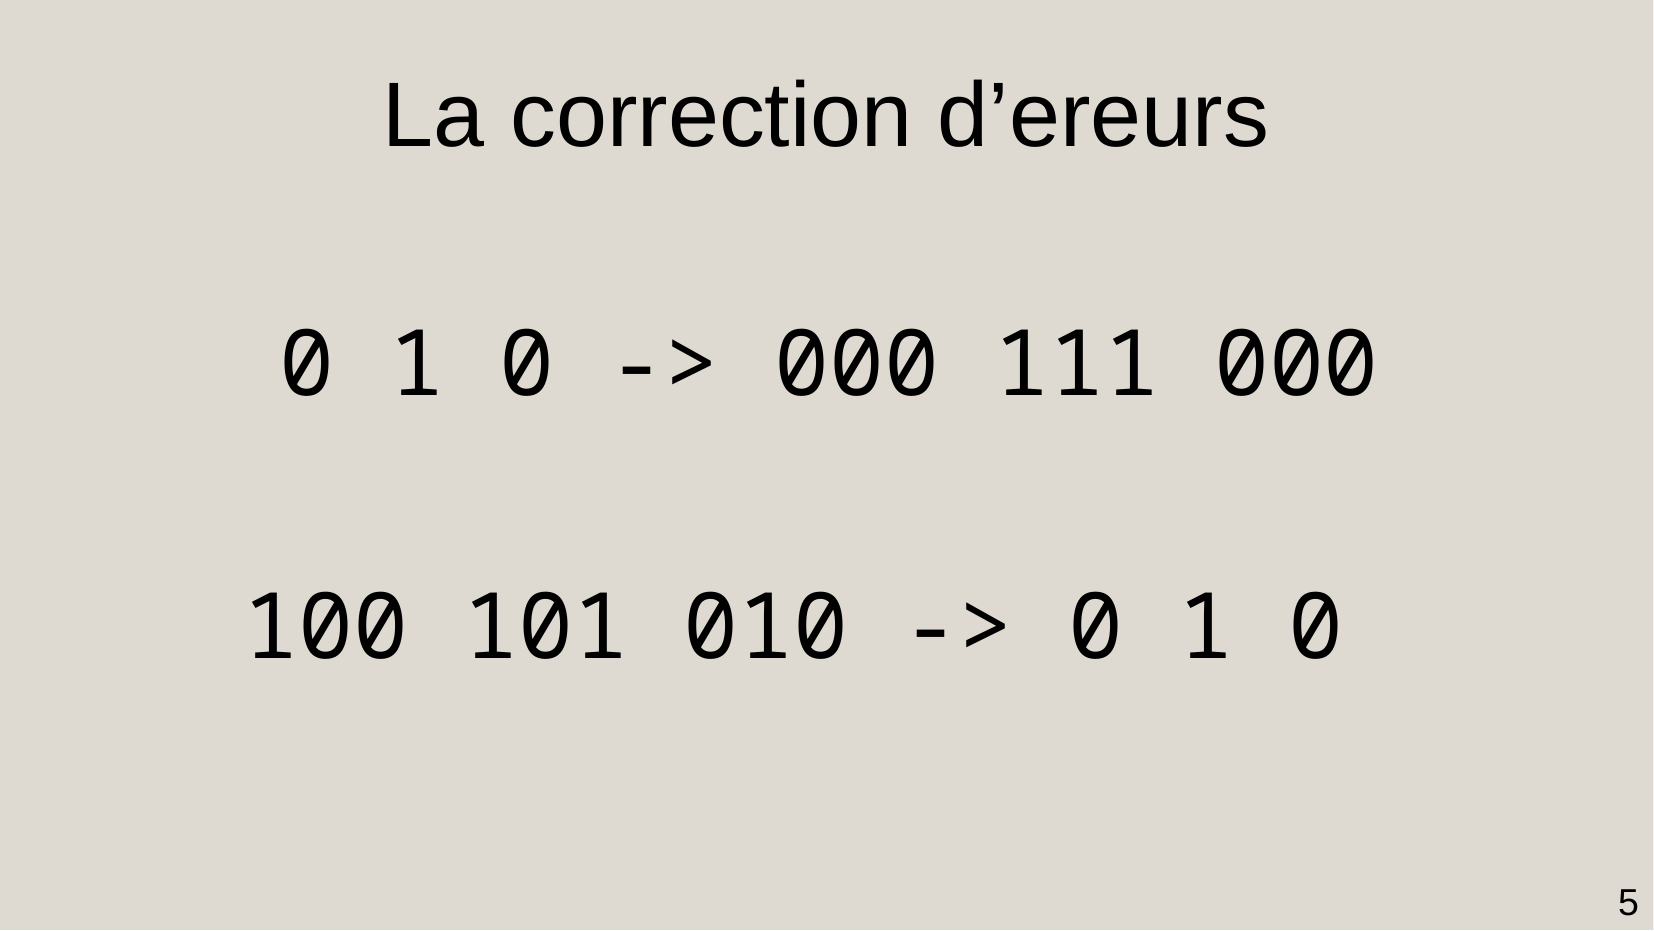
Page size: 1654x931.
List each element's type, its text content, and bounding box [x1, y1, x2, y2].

title 0 1 0 -> 000 111 000 [85, 281, 1574, 438]
title La correction d’ereurs [82, 37, 1571, 193]
text_box <number> [1509, 873, 1654, 931]
title 100 101 010 -> 0 1 0 [76, 544, 1565, 701]
